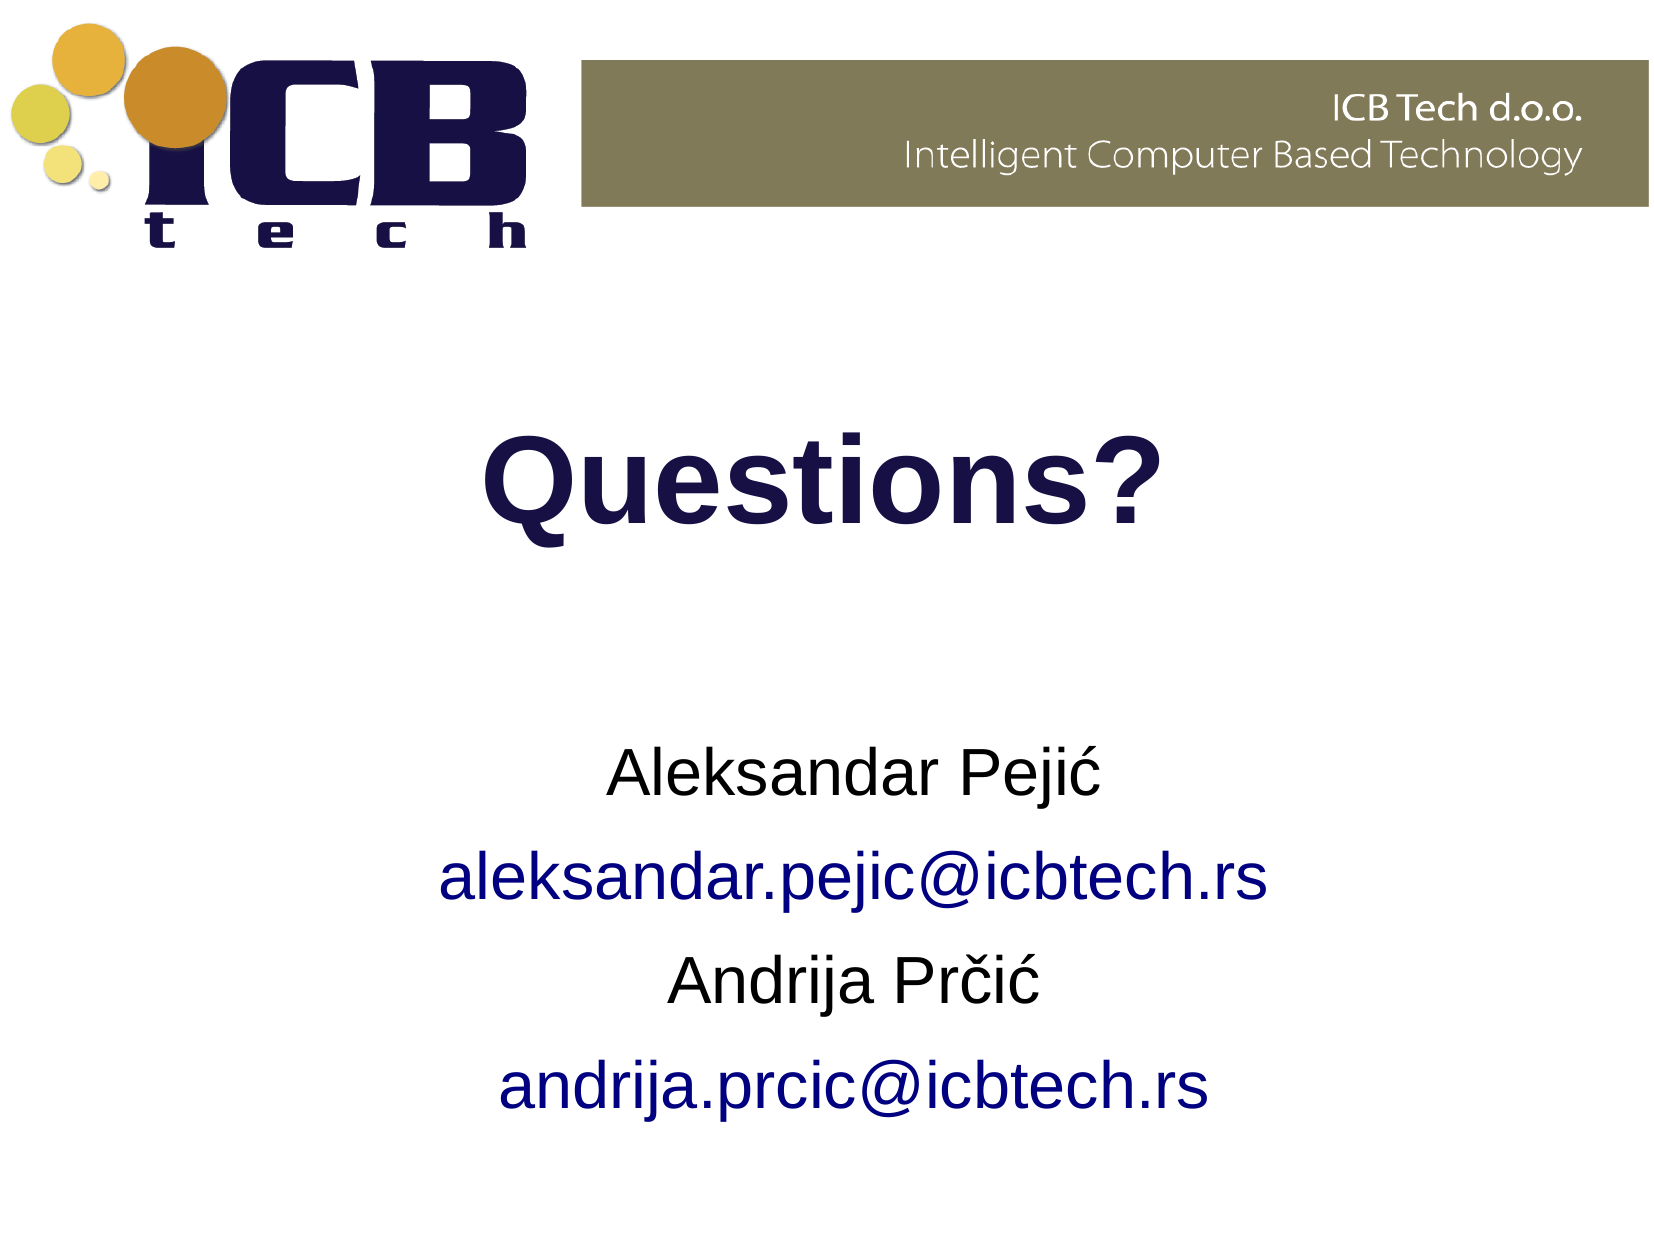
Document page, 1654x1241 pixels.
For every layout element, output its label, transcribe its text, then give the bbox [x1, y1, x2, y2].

list Aleksandar Pejić aleksandar.pejic@icbtech.rs Andrija Prčić andrija.prcic@icbtech.rs [75, 735, 1564, 1205]
picture [6, 17, 1651, 251]
title Questions? [79, 360, 1568, 601]
